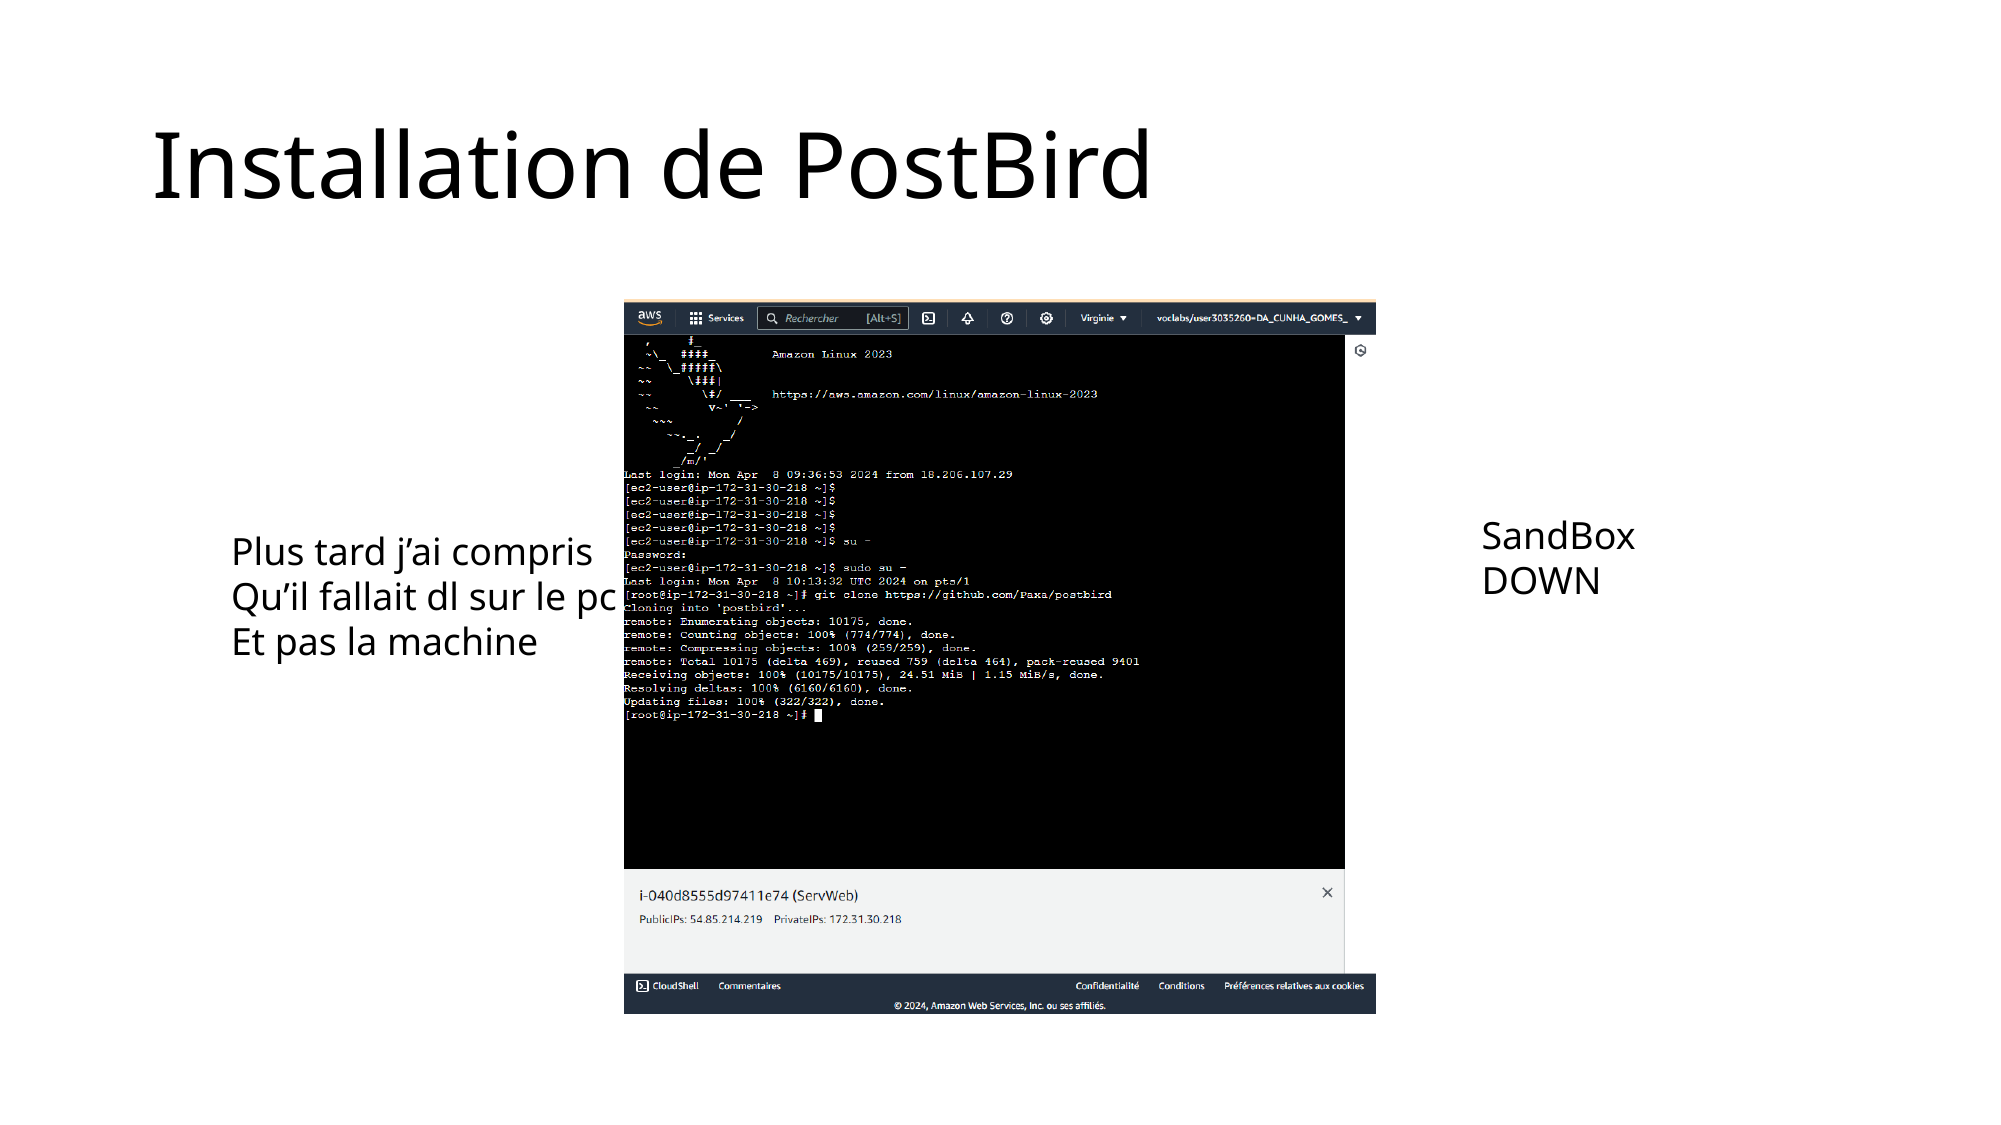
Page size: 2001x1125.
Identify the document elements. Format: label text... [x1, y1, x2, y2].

picture [624, 299, 1376, 1014]
text_box Plus tard j’ai compris Qu’il fallait dl sur le pc Et pas la machine [216, 520, 616, 672]
title Installation de PostBird [137, 59, 1863, 278]
text_box SandBox DOWN [1466, 504, 1734, 611]
